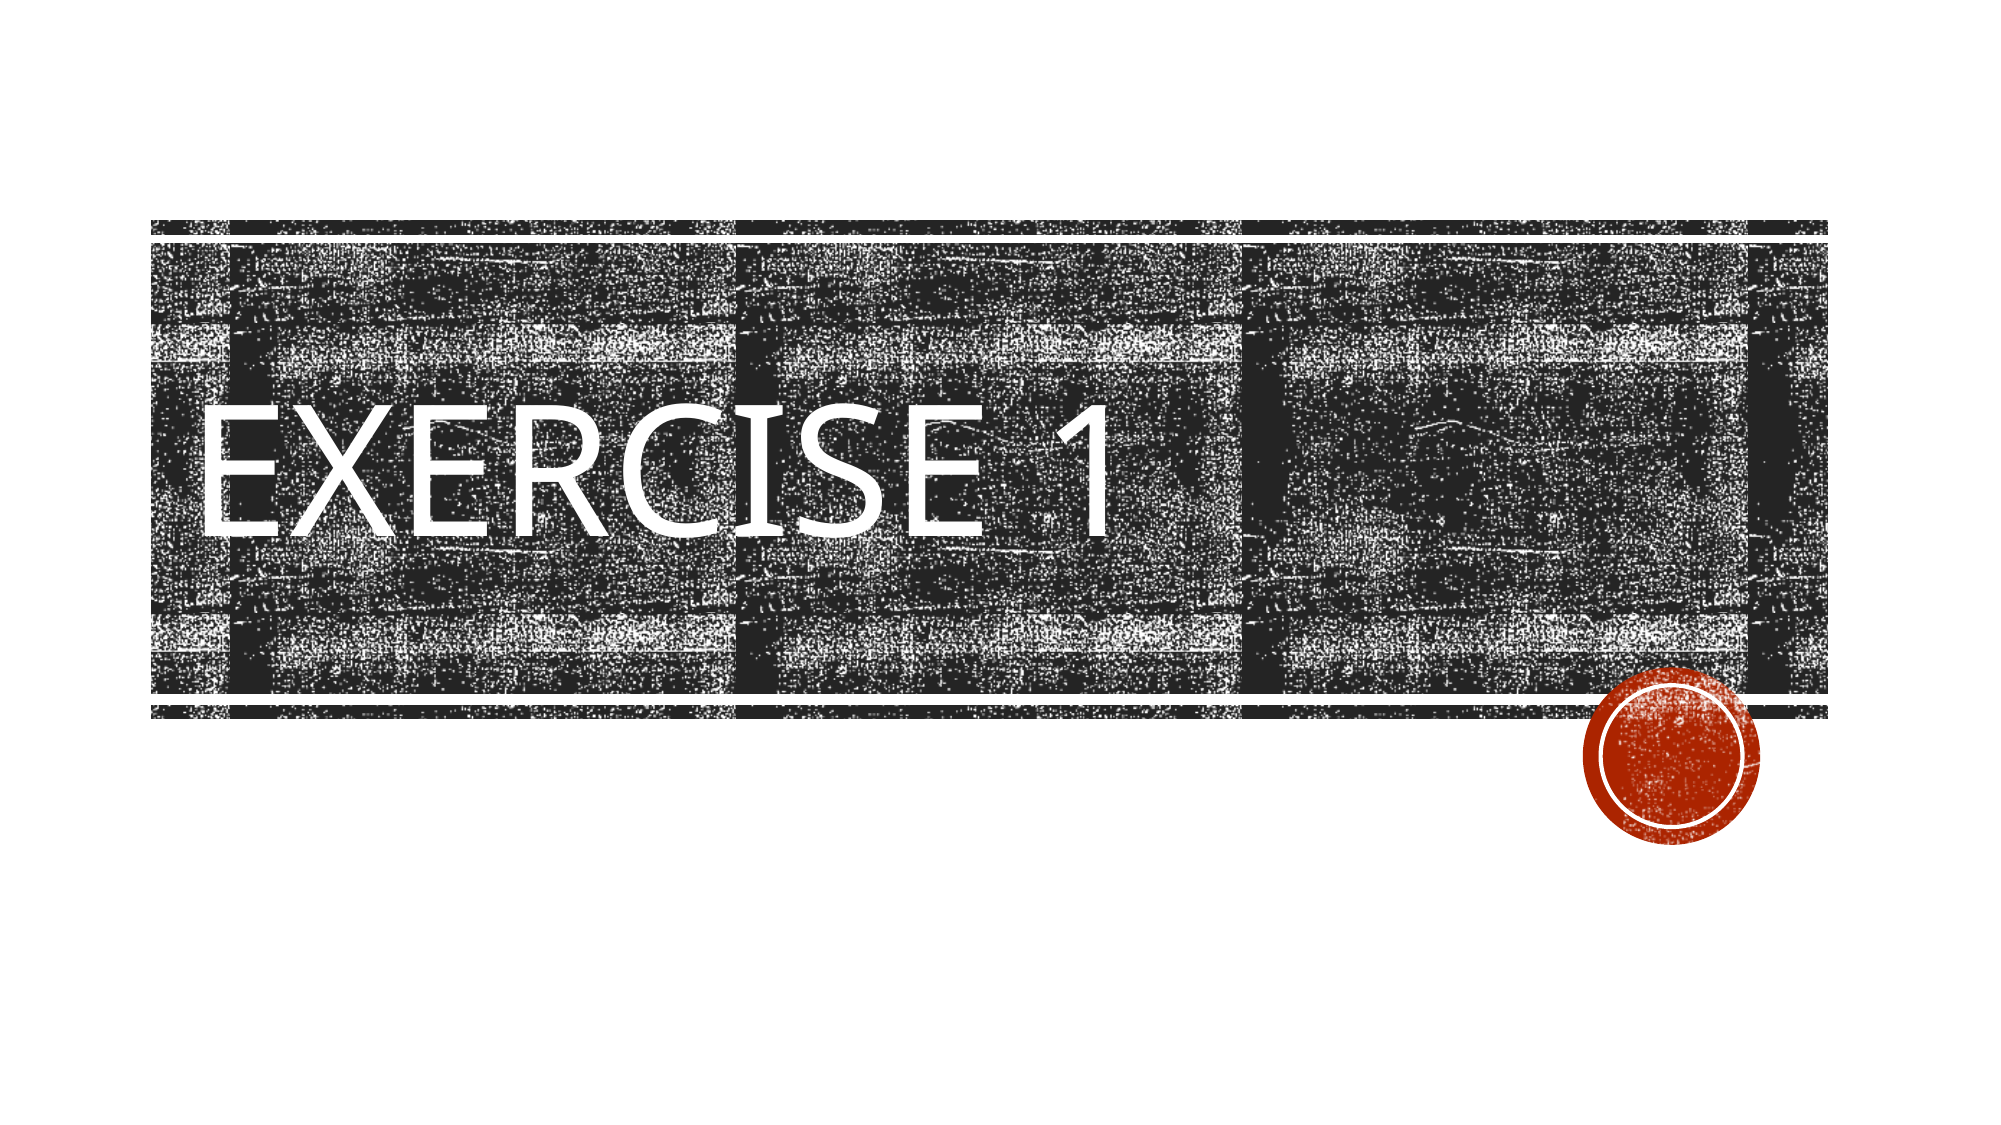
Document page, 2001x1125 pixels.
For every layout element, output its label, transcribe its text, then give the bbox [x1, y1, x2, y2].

title Exercise 1 [172, 234, 1808, 733]
